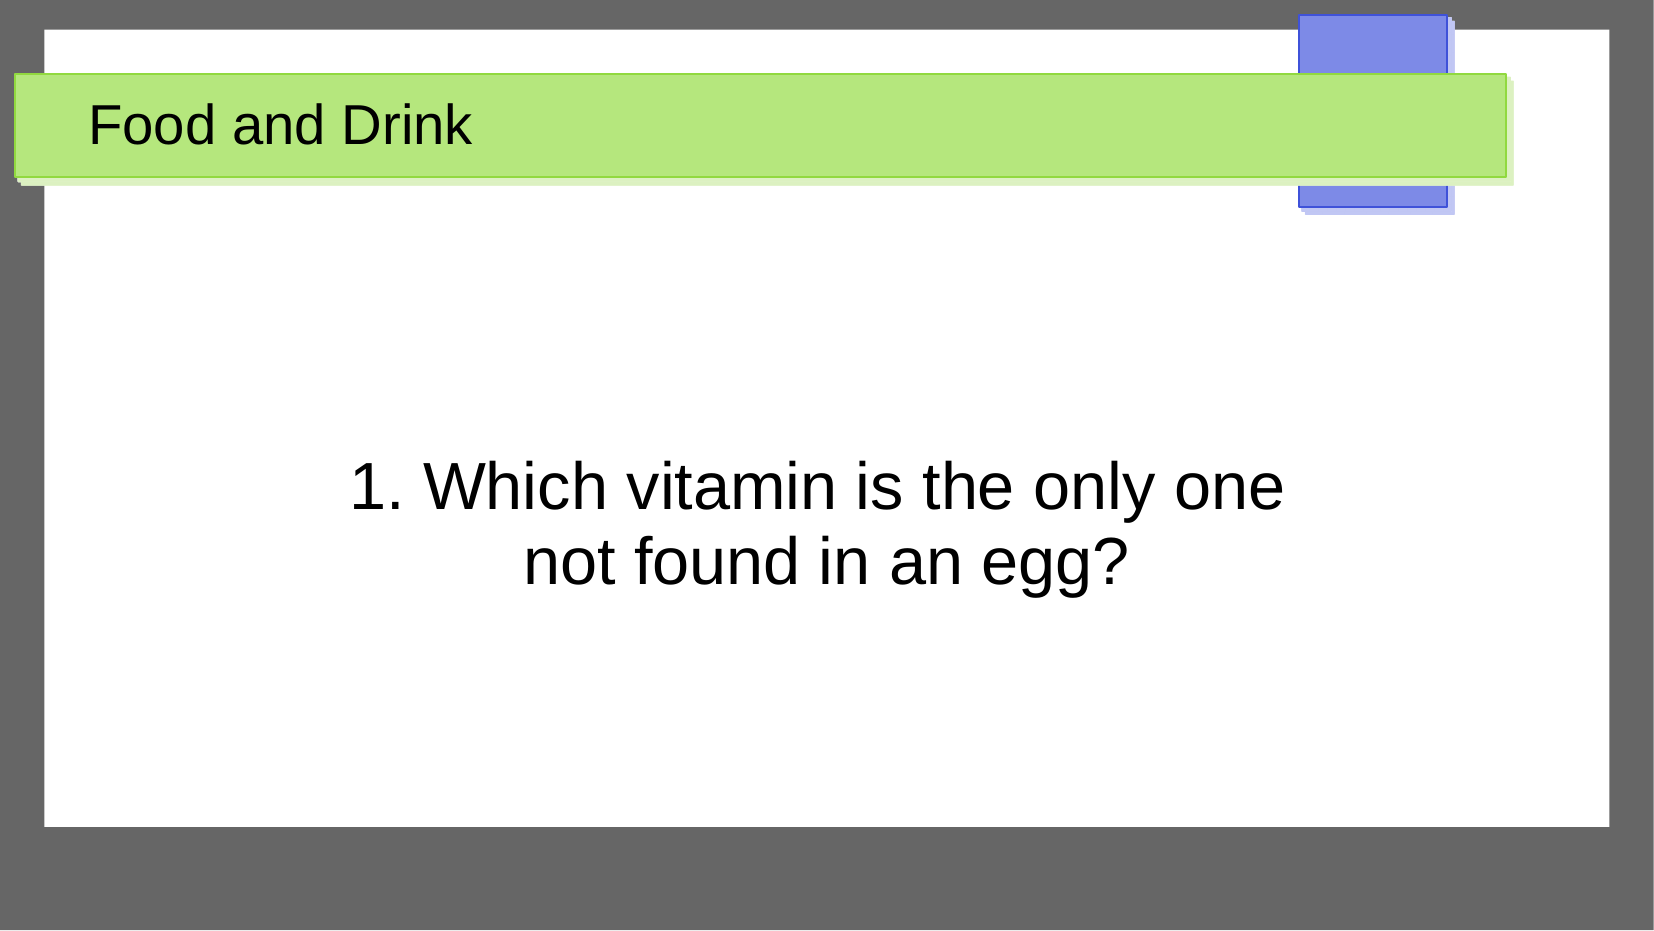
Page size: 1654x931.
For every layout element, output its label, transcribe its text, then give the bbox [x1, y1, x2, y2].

text_box 1. Which vitamin is the only one not found in an egg? [88, 236, 1565, 813]
title Food and Drink [88, 73, 1506, 178]
